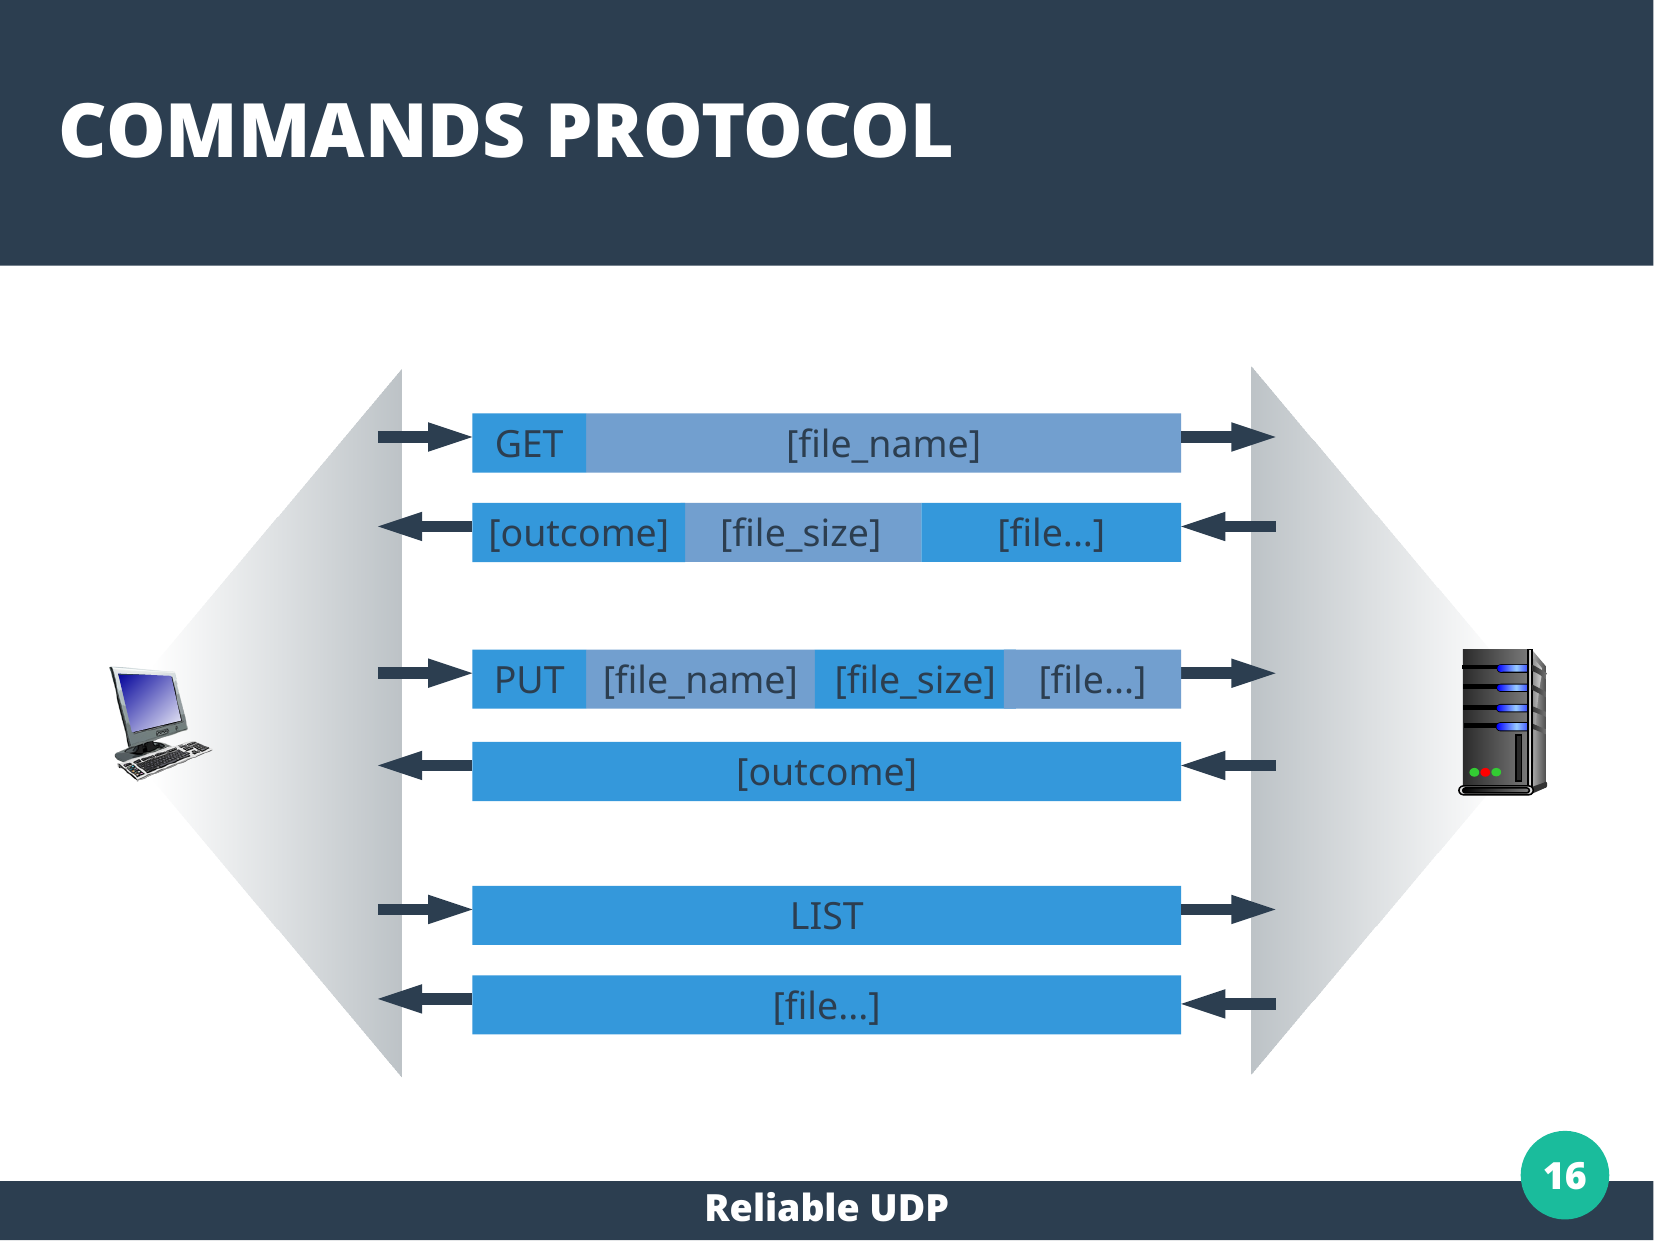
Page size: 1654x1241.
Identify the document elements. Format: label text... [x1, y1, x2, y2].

text_box [file_size] [686, 502, 921, 562]
text_box [file...] [921, 502, 1182, 562]
text_box [outcome] [472, 741, 1182, 802]
text_box [outcome] [472, 502, 686, 563]
text_box LIST [472, 885, 1182, 945]
picture [106, 661, 237, 790]
text_box [file...] [472, 975, 1182, 1035]
text_box PUT [472, 649, 587, 709]
title COMMANDS PROTOCOL [59, 49, 1595, 207]
text_box GET [472, 413, 587, 473]
text_box [file_name] [587, 413, 1182, 473]
text_box [1251, 366, 1548, 1075]
text_box [118, 673, 182, 733]
text_box [file_name] [587, 649, 814, 709]
text_box [file_size] [814, 649, 1003, 709]
text_box [file...] [1003, 649, 1182, 709]
text_box [156, 368, 402, 1078]
